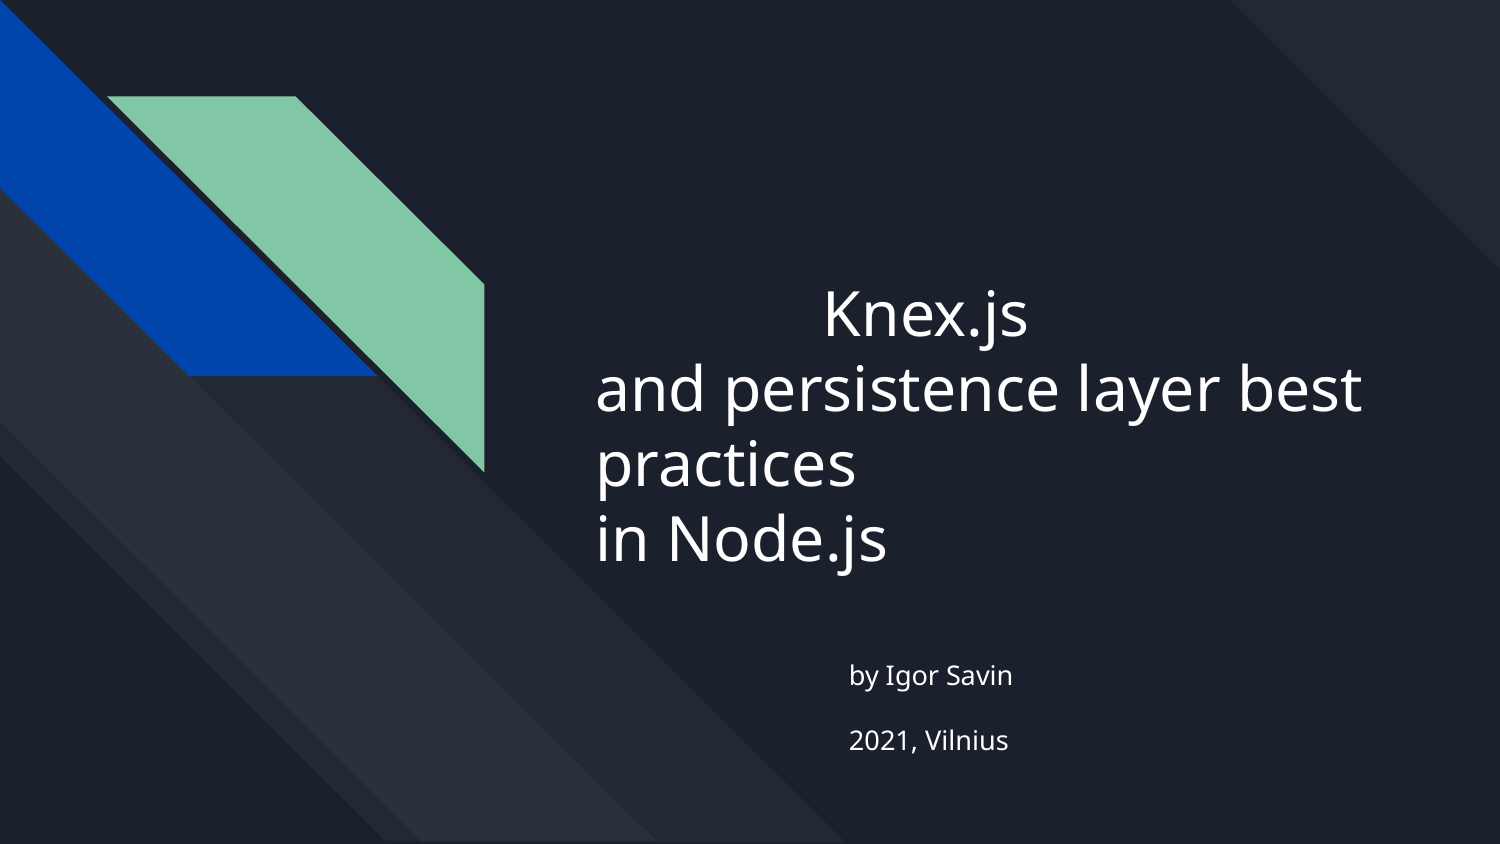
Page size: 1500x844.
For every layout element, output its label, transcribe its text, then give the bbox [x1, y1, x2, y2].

title Knex.js and persistence layer best practices in Node.js [580, 258, 1404, 596]
subtitle by Igor Savin 2021, Vilnius [833, 643, 1404, 777]
